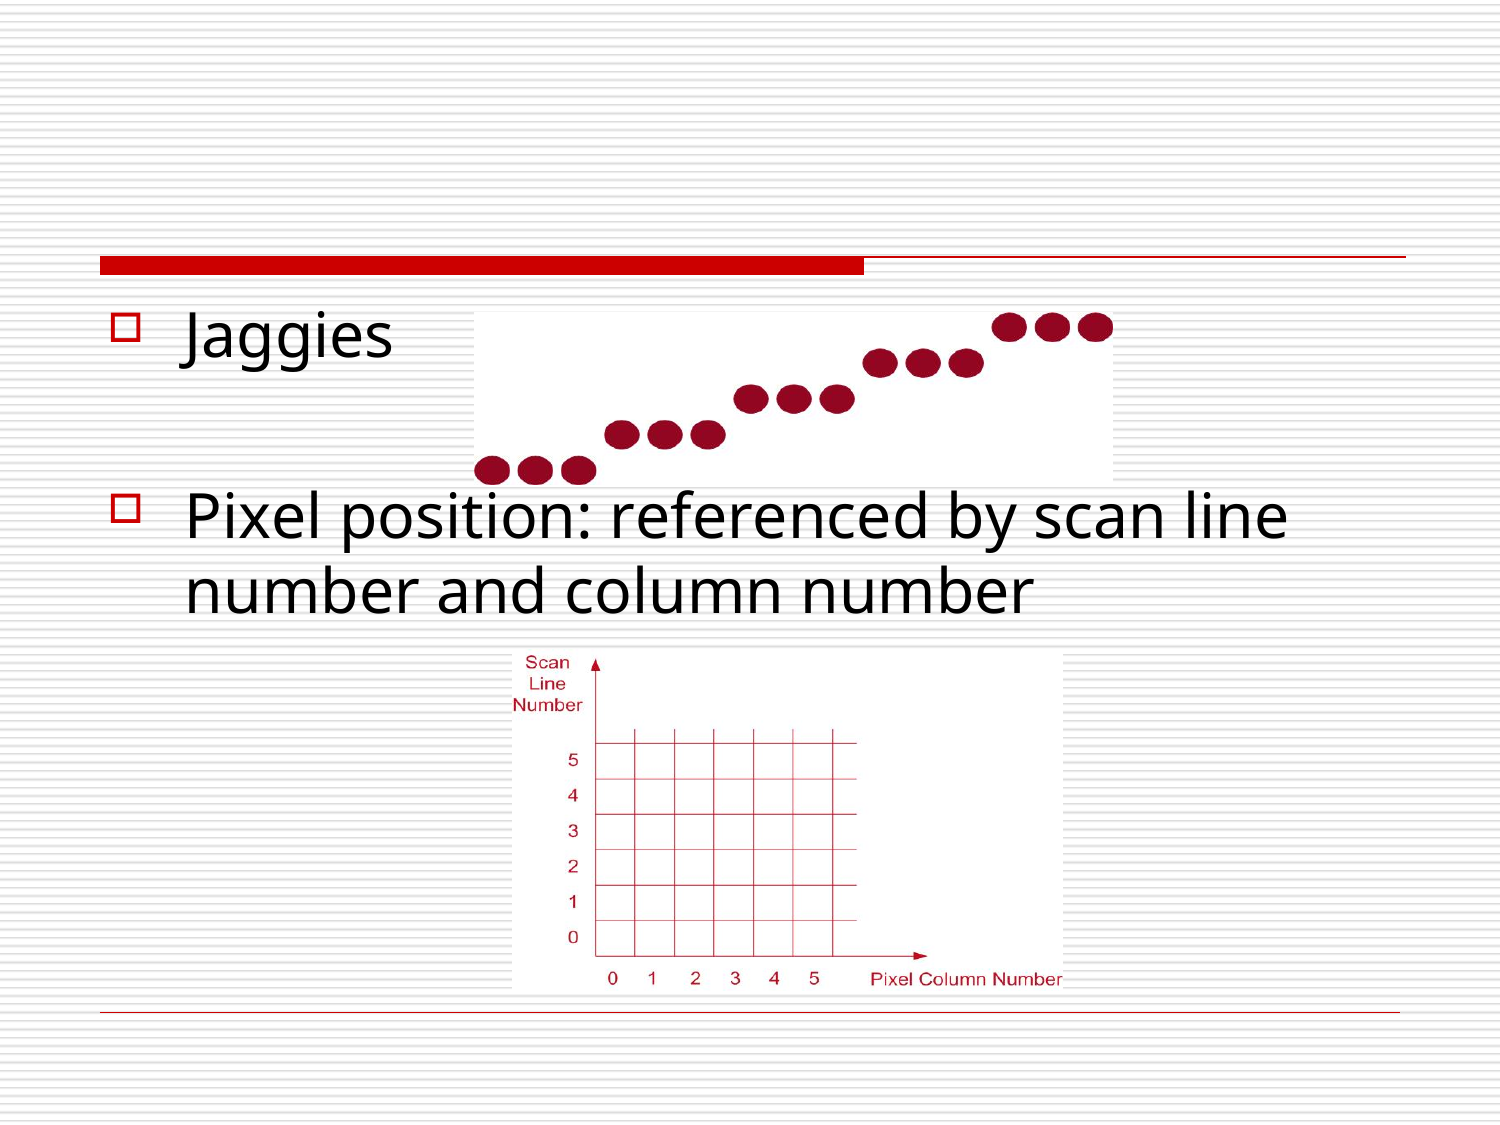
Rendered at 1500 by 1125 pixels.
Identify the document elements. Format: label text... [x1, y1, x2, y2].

list Jaggies Pixel position: referenced by scan line number and column number [92, 287, 1406, 988]
picture [0, 0, 1500, 1125]
